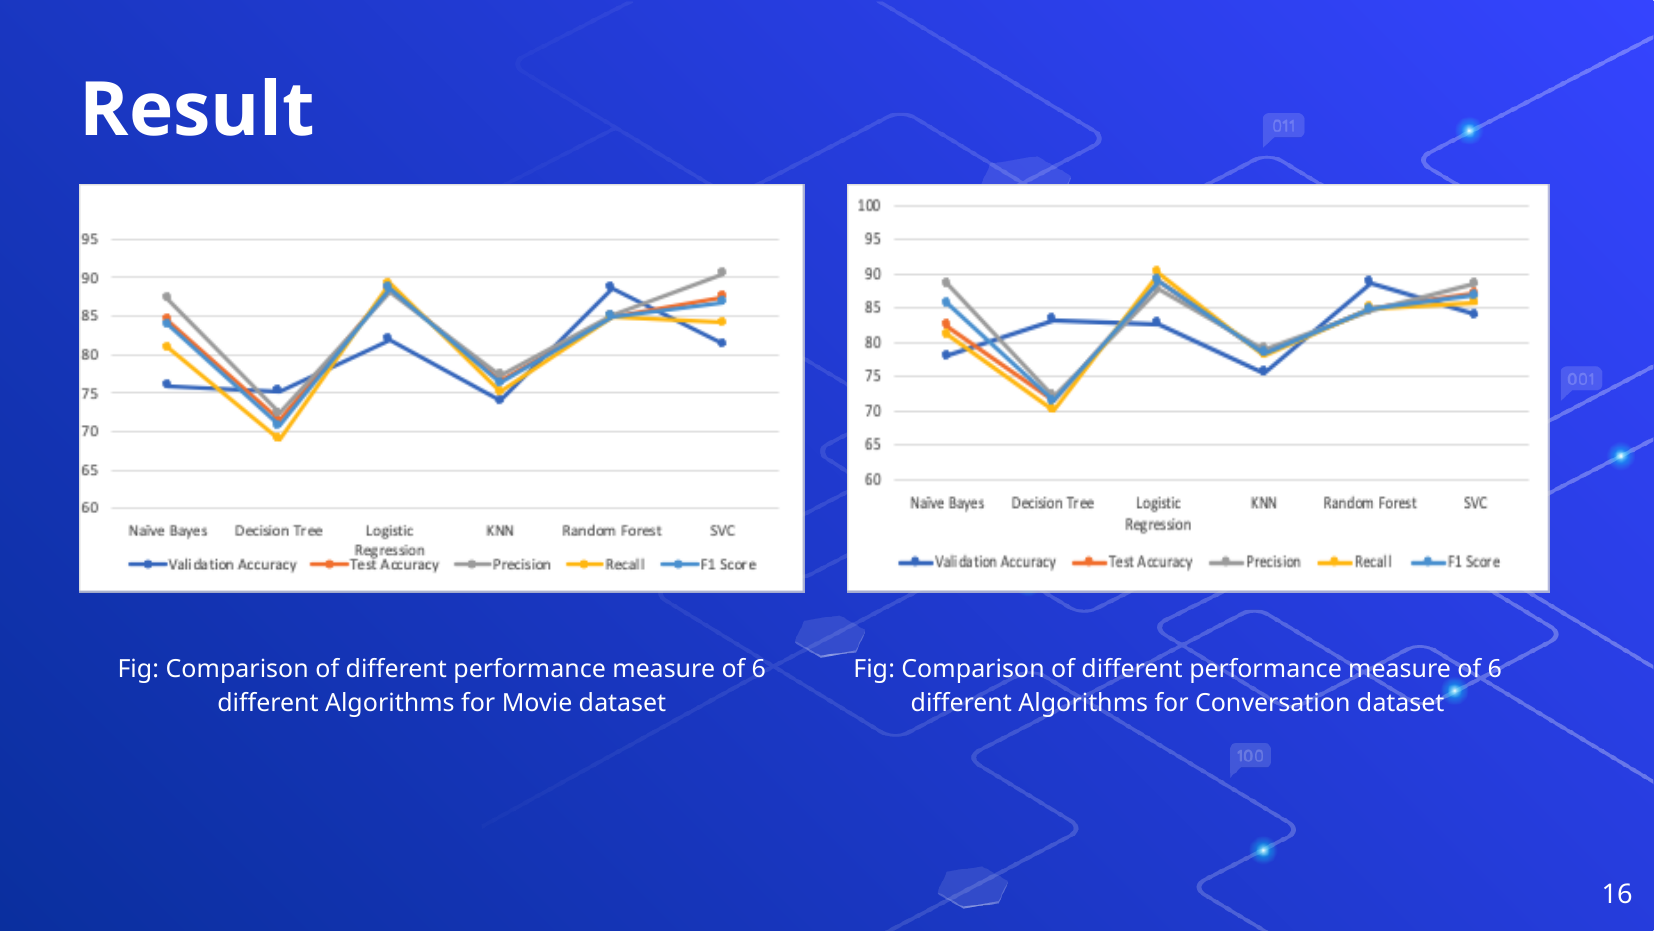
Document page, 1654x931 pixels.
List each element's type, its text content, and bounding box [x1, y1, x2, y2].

title Result [79, 69, 1486, 151]
subtitle Fig: Comparison of different performance measure of 6 different Algorithms for Conversation dataset [847, 648, 1509, 720]
subtitle Fig: Comparison of different performance measure of 6 different Algorithms for Movie dataset [79, 648, 805, 742]
picture [0, 0, 1654, 931]
slide_number <number> [1533, 858, 1633, 931]
